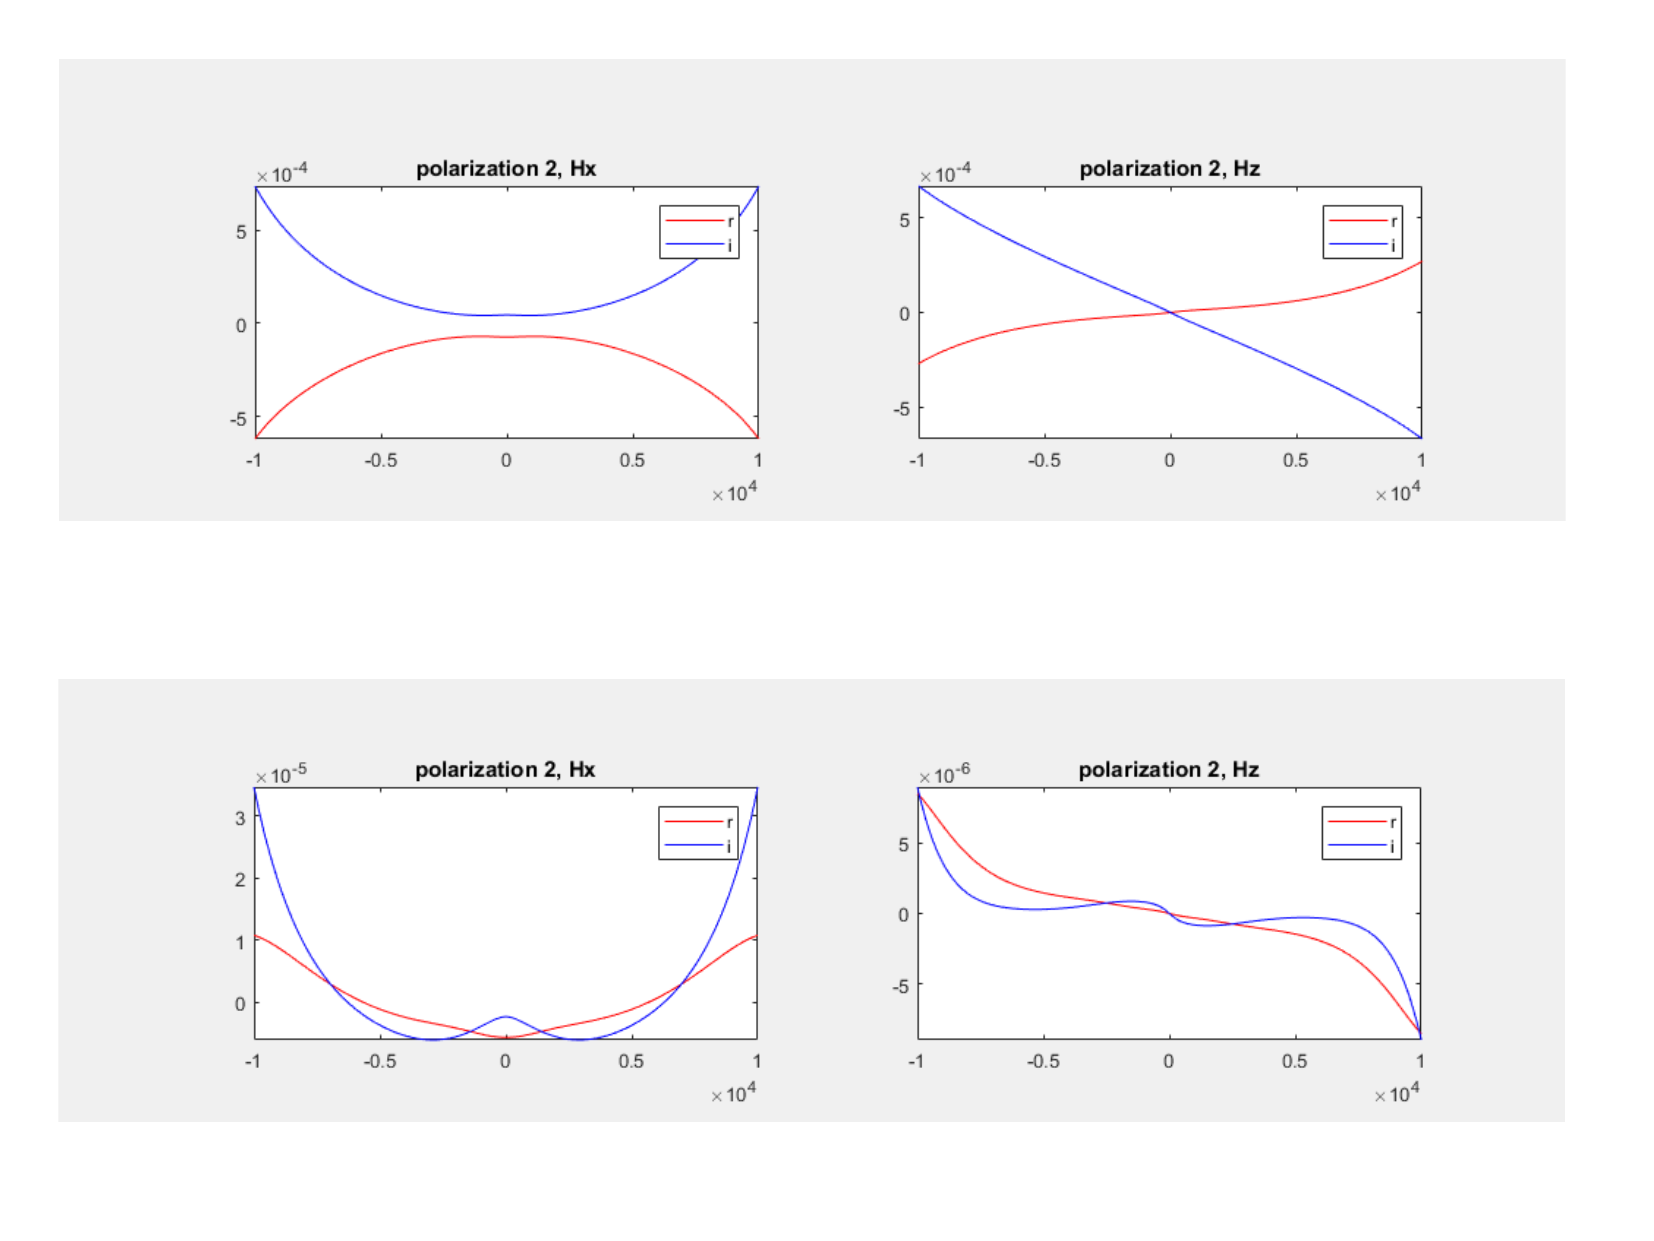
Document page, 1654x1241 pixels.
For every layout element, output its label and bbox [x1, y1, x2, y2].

picture [58, 679, 1565, 1123]
picture [59, 59, 1566, 521]
